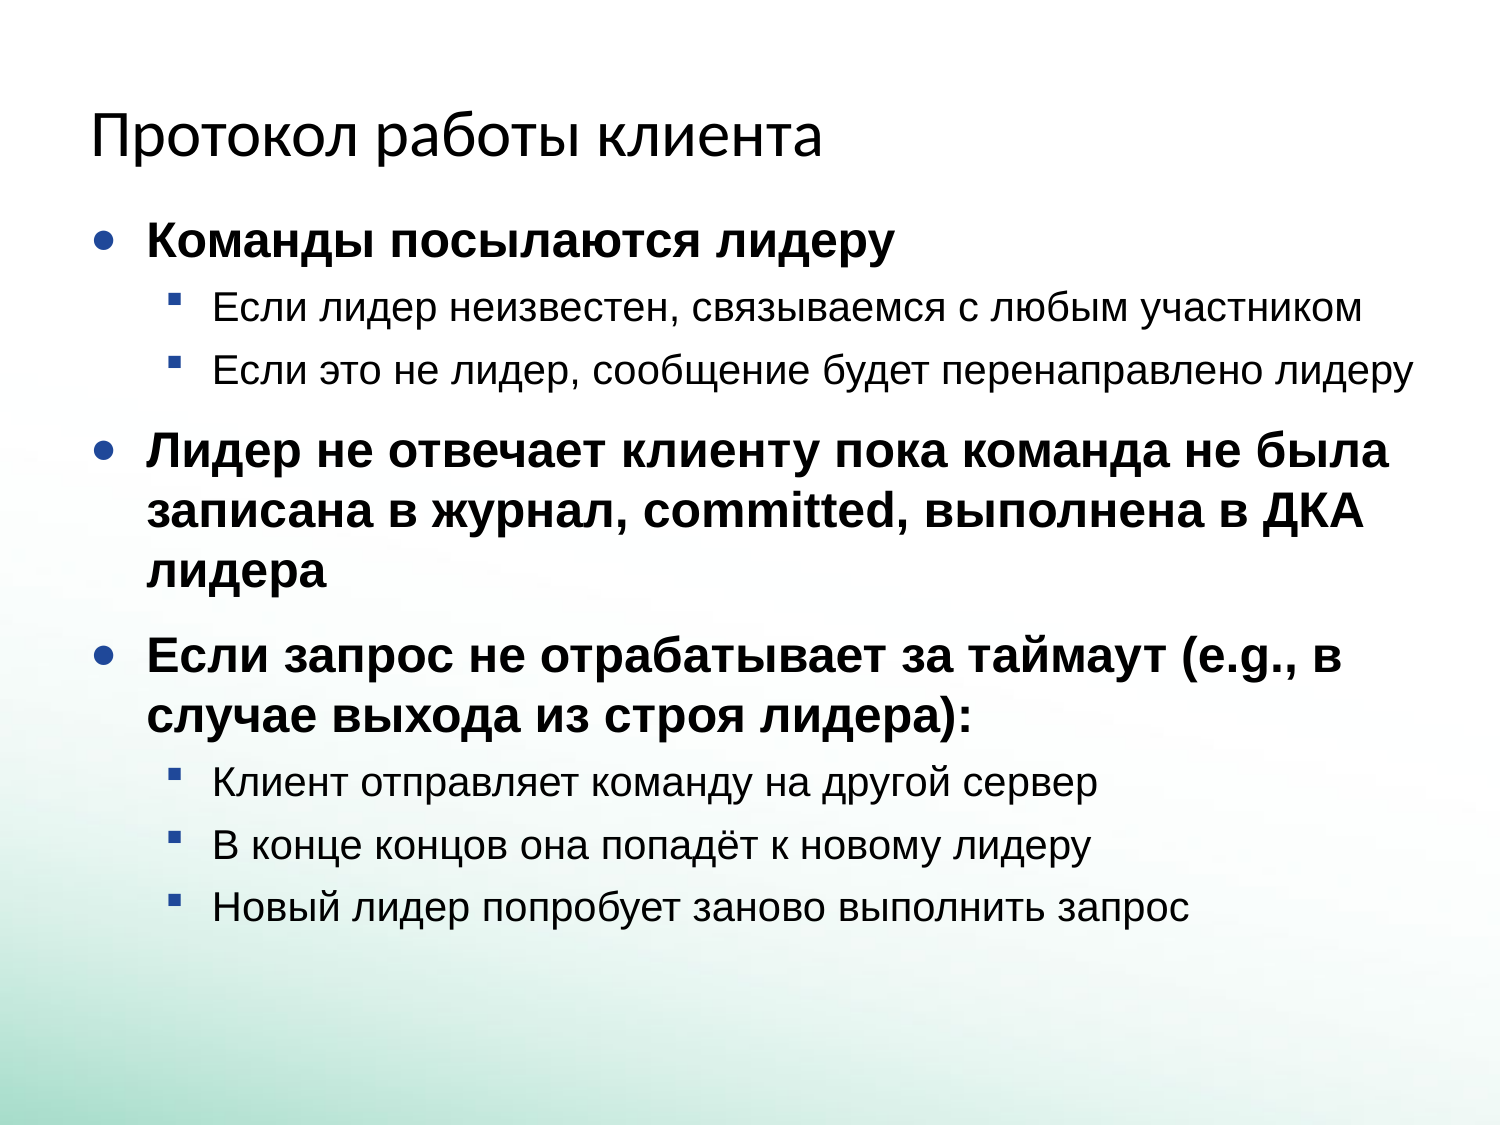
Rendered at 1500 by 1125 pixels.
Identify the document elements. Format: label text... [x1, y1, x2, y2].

title Протокол работы клиента [75, 79, 1425, 180]
picture [0, 0, 1500, 1125]
list Команды посылаются лидеру Если лидер неизвестен, связываемся с любым участником Если это не лидер, сообщение будет перенаправлено лидеру Лидер не отвечает клиенту пока команда не была записана в журнал, committed, выполнена в ДКА лидера Если запрос не отрабатывает за таймаут (e.g., в случае выхода из строя лидера): Клиент отправляет команду на другой сервер В конце концов она попадёт к новому лидеру Новый лидер попробует заново выполнить запрос [75, 200, 1469, 1005]
